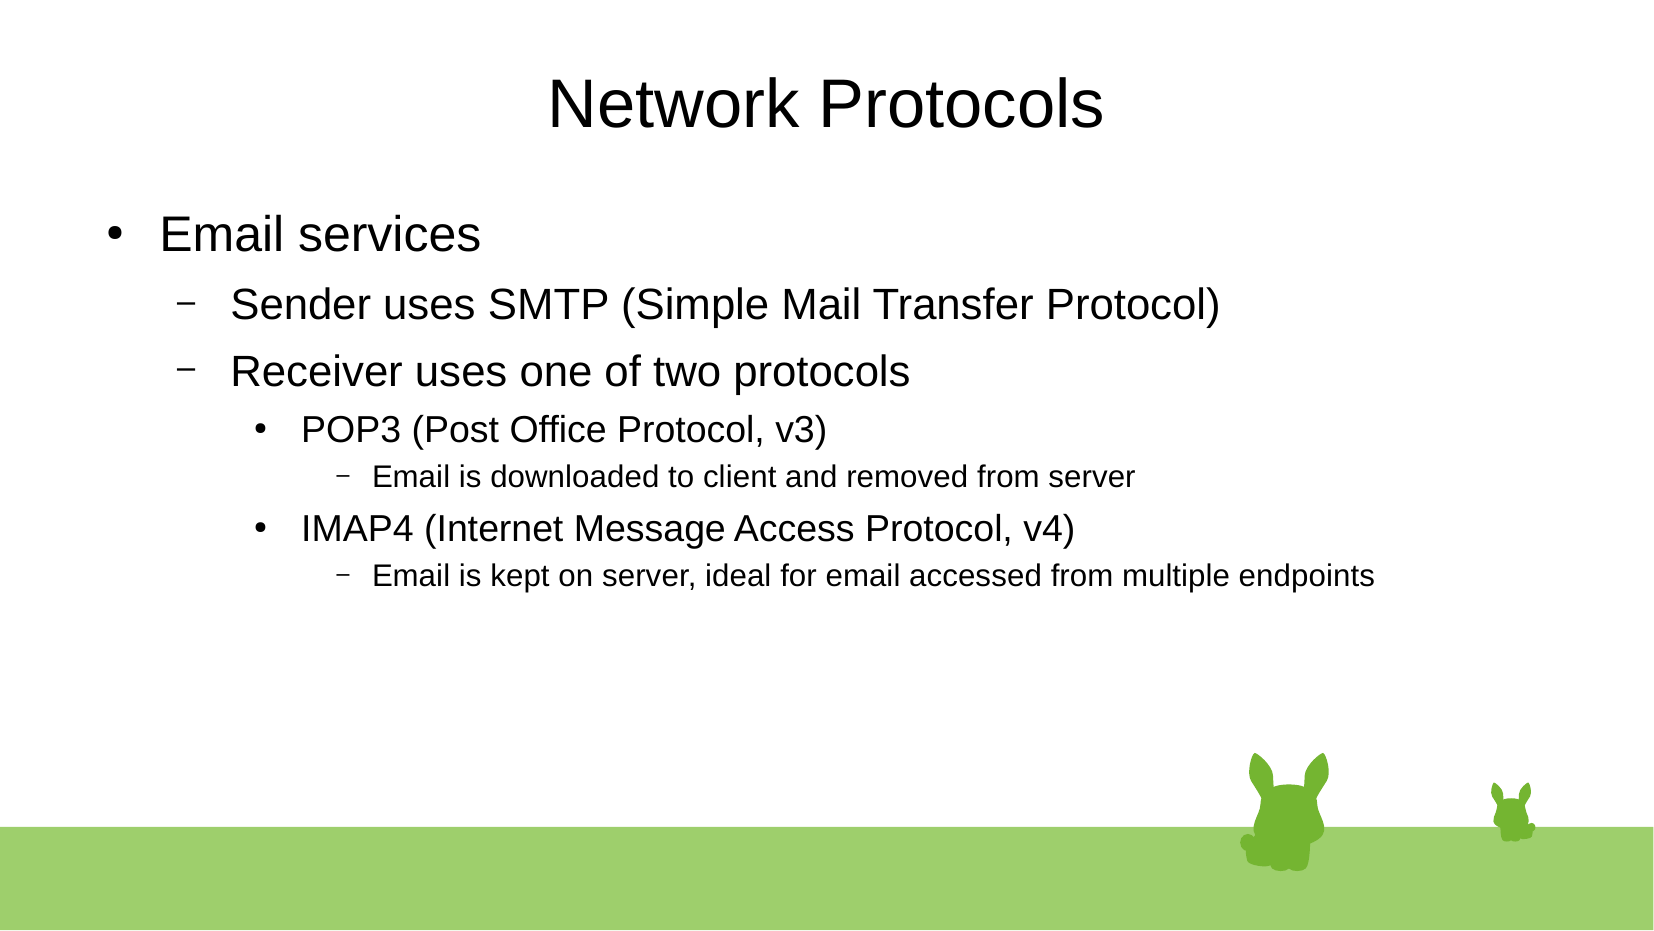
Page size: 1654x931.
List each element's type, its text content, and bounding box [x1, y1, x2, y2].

title Network Protocols [88, 29, 1565, 178]
list Email services Sender uses SMTP (Simple Mail Transfer Protocol) Receiver uses one of two protocols POP3 (Post Office Protocol, v3) Email is downloaded to client and removed from server IMAP4 (Internet Message Access Protocol, v4) Email is kept on server, ideal for email accessed from multiple endpoints [88, 206, 1565, 739]
